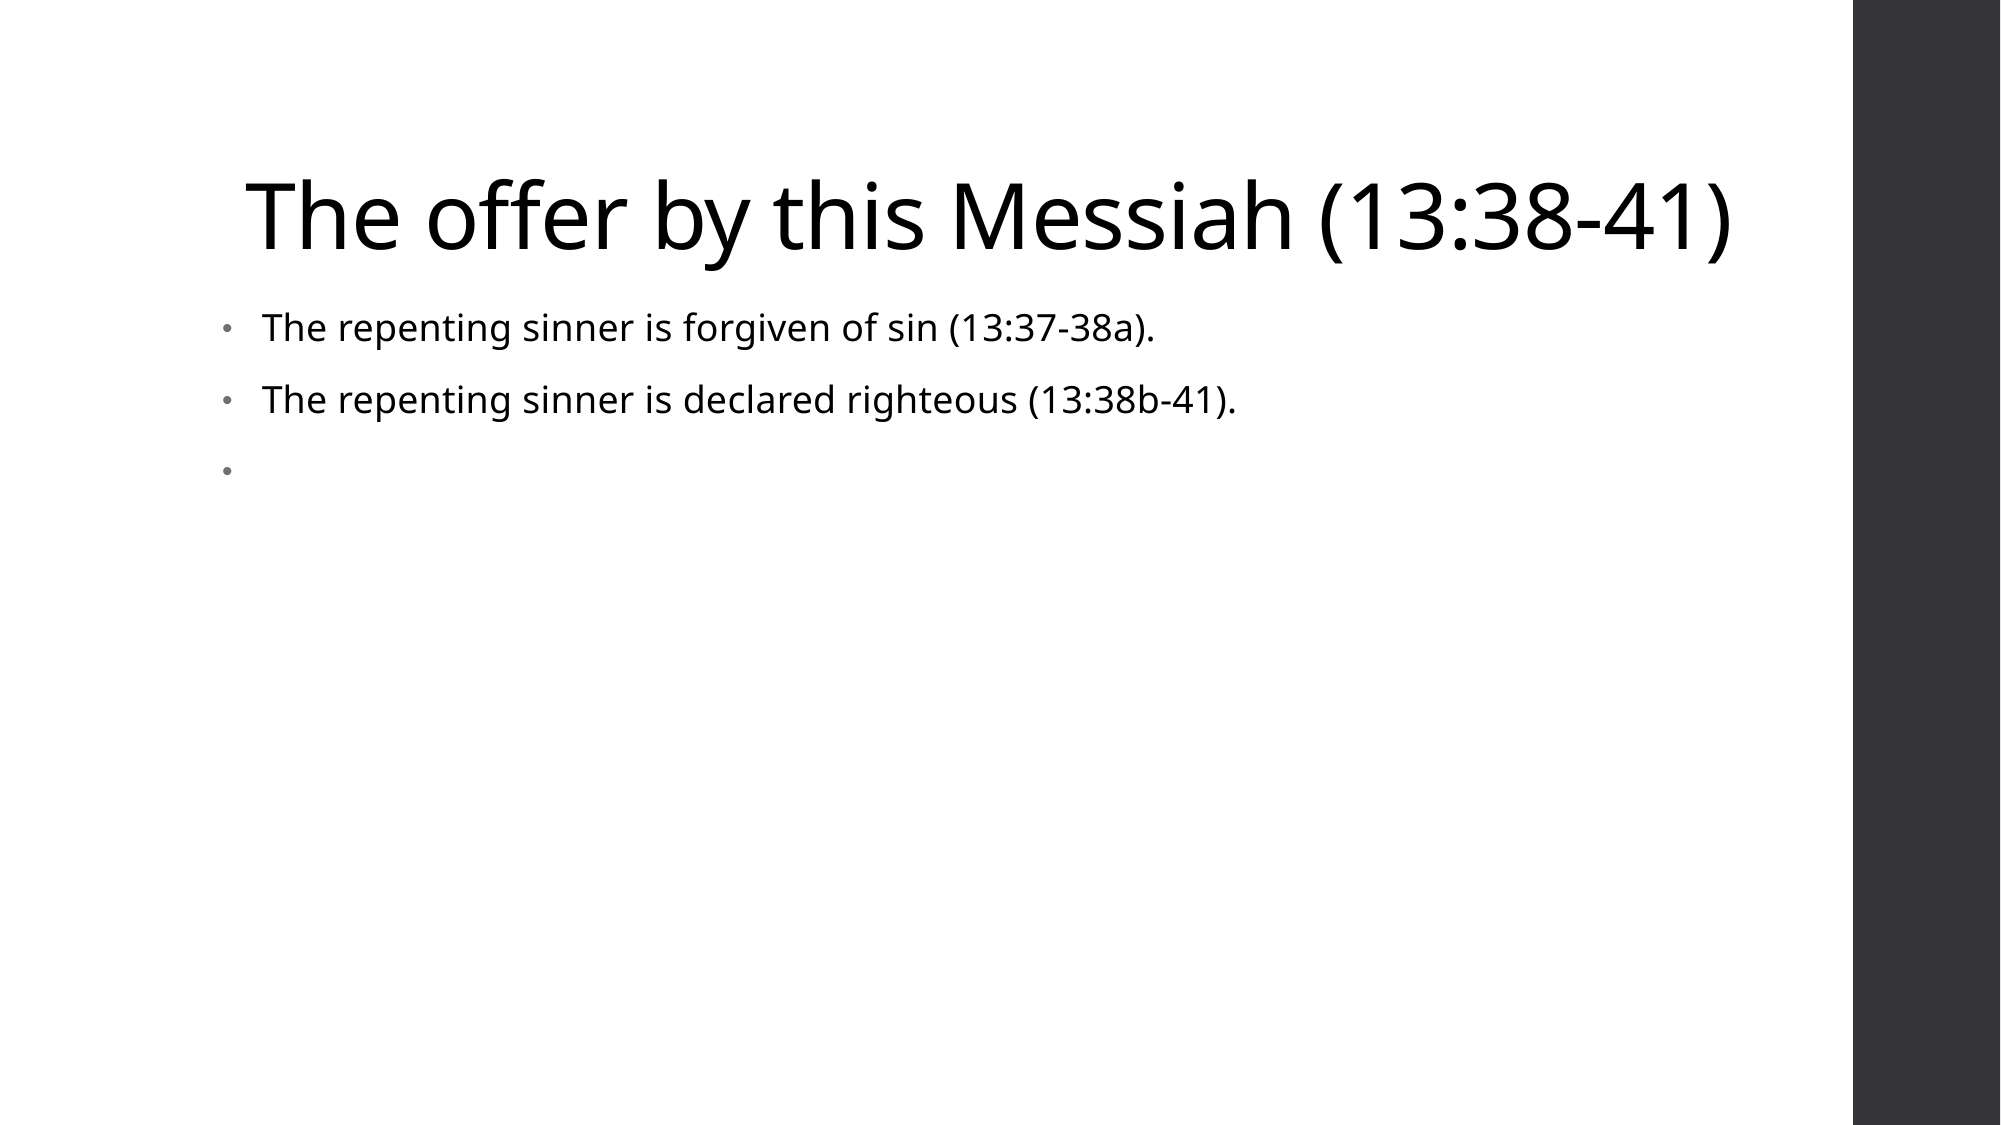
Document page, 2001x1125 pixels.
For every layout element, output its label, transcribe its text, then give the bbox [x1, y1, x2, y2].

list The repenting sinner is forgiven of sin (13:37-38a). The repenting sinner is declared righteous (13:38b-41). [206, 299, 1617, 1014]
title The offer by this Messiah (13:38-41) [206, 60, 1797, 278]
